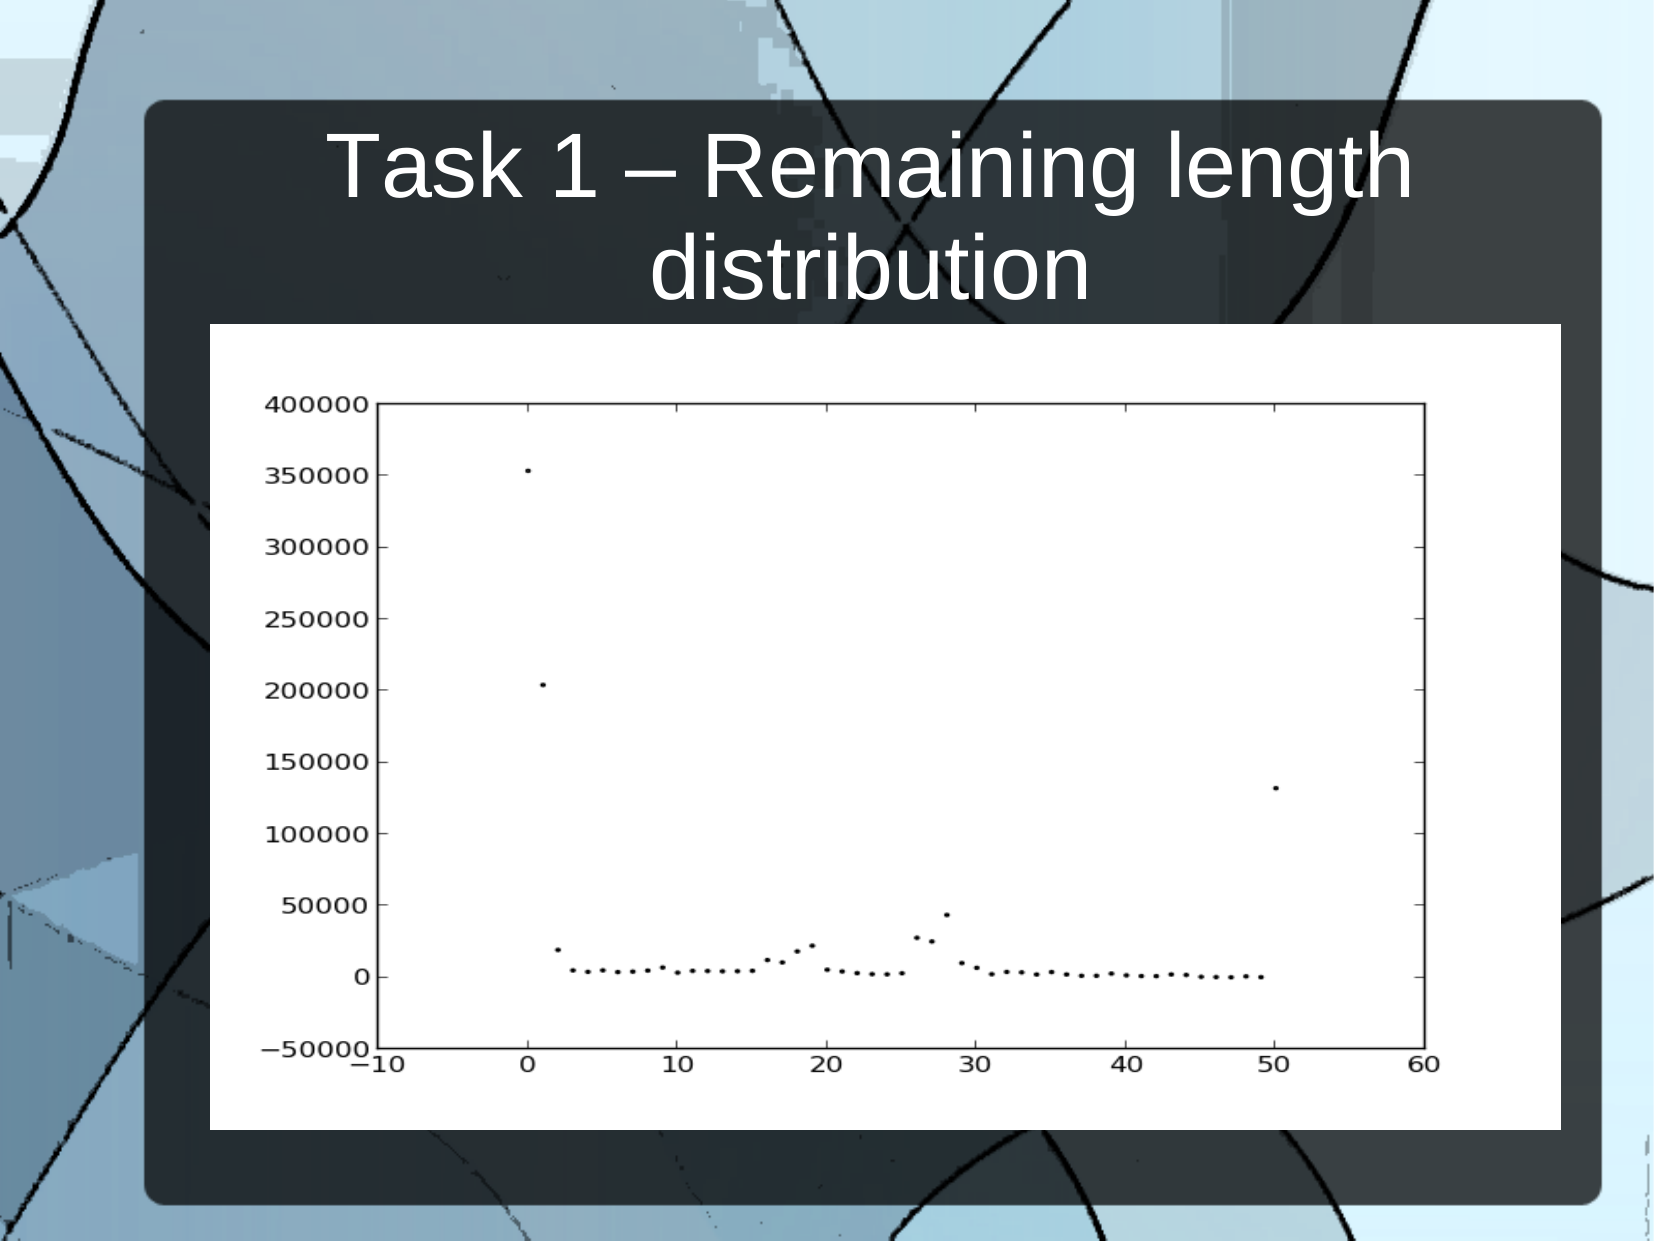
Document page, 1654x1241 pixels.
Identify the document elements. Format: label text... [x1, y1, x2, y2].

picture [0, 0, 1654, 1241]
title Task 1 – Remaining length distribution [159, 108, 1583, 325]
